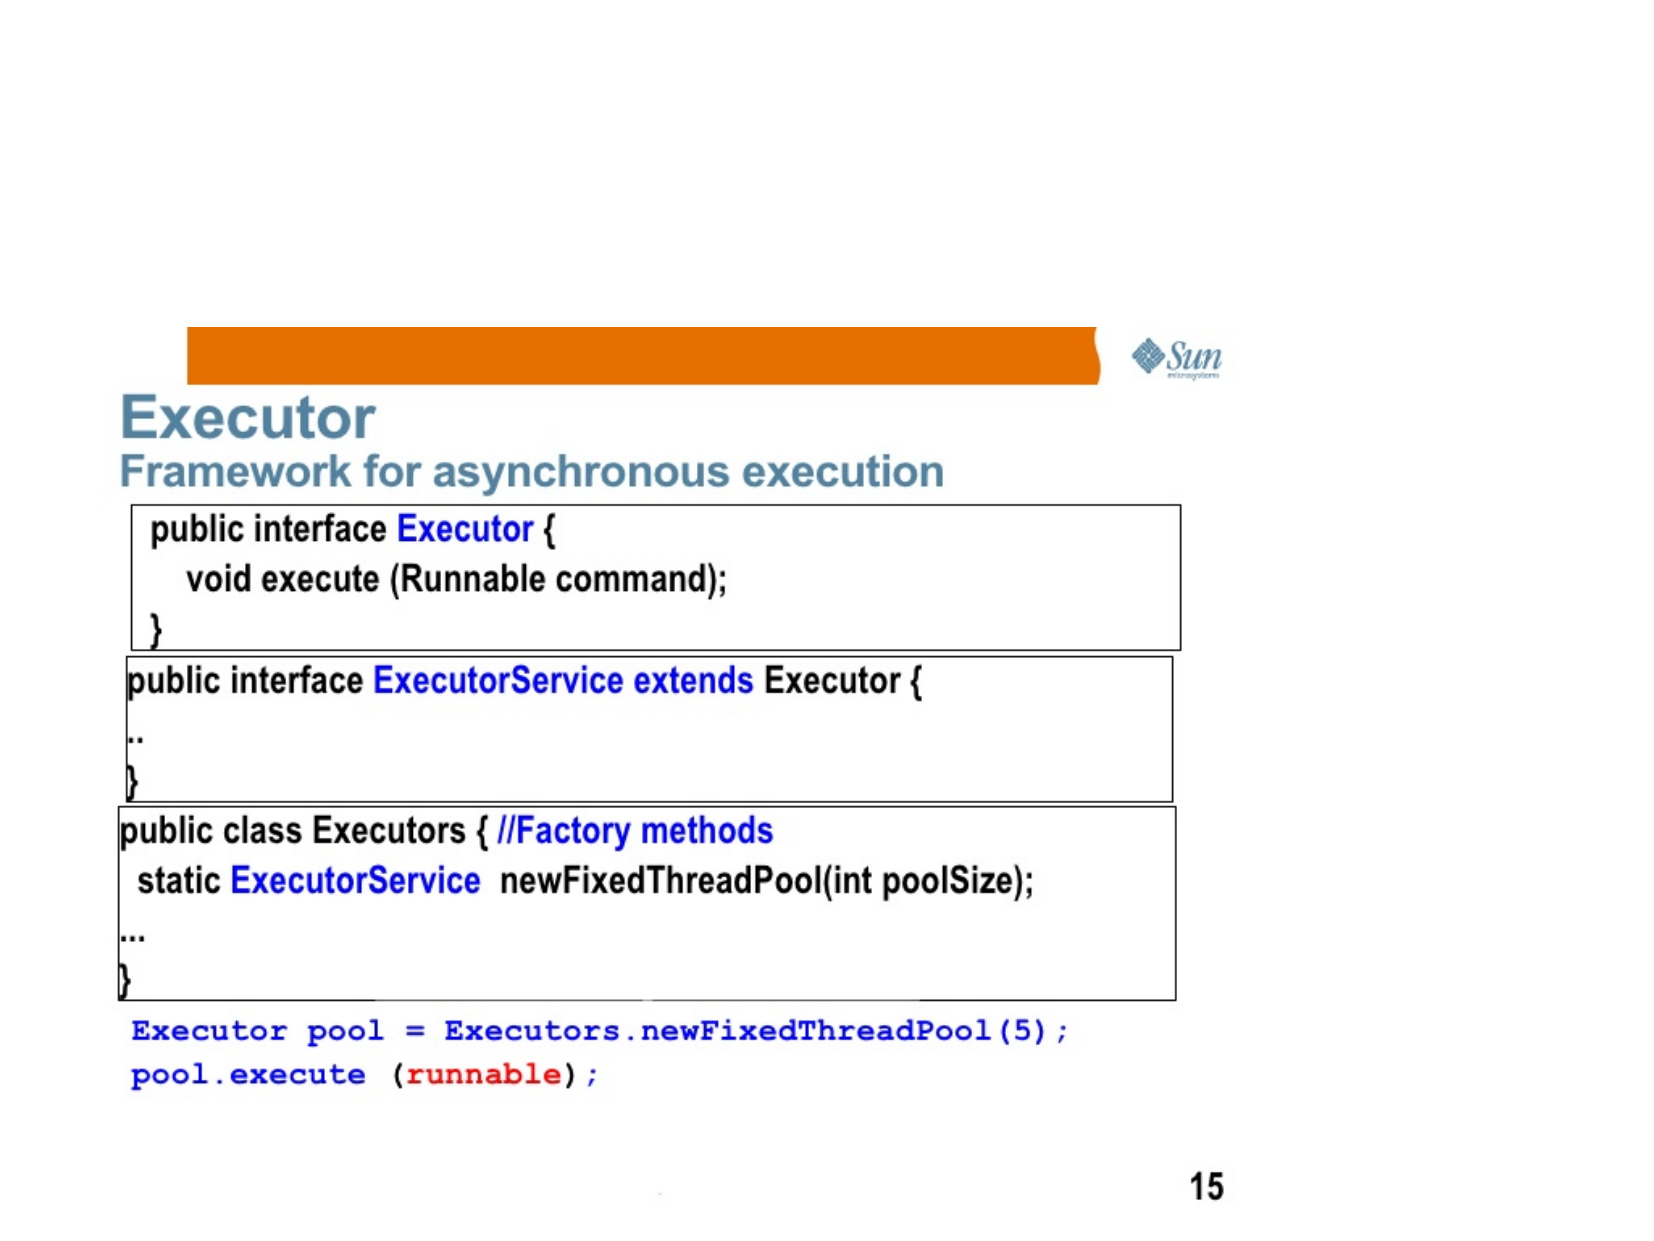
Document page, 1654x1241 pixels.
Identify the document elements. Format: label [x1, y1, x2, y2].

picture [73, 327, 1248, 1208]
